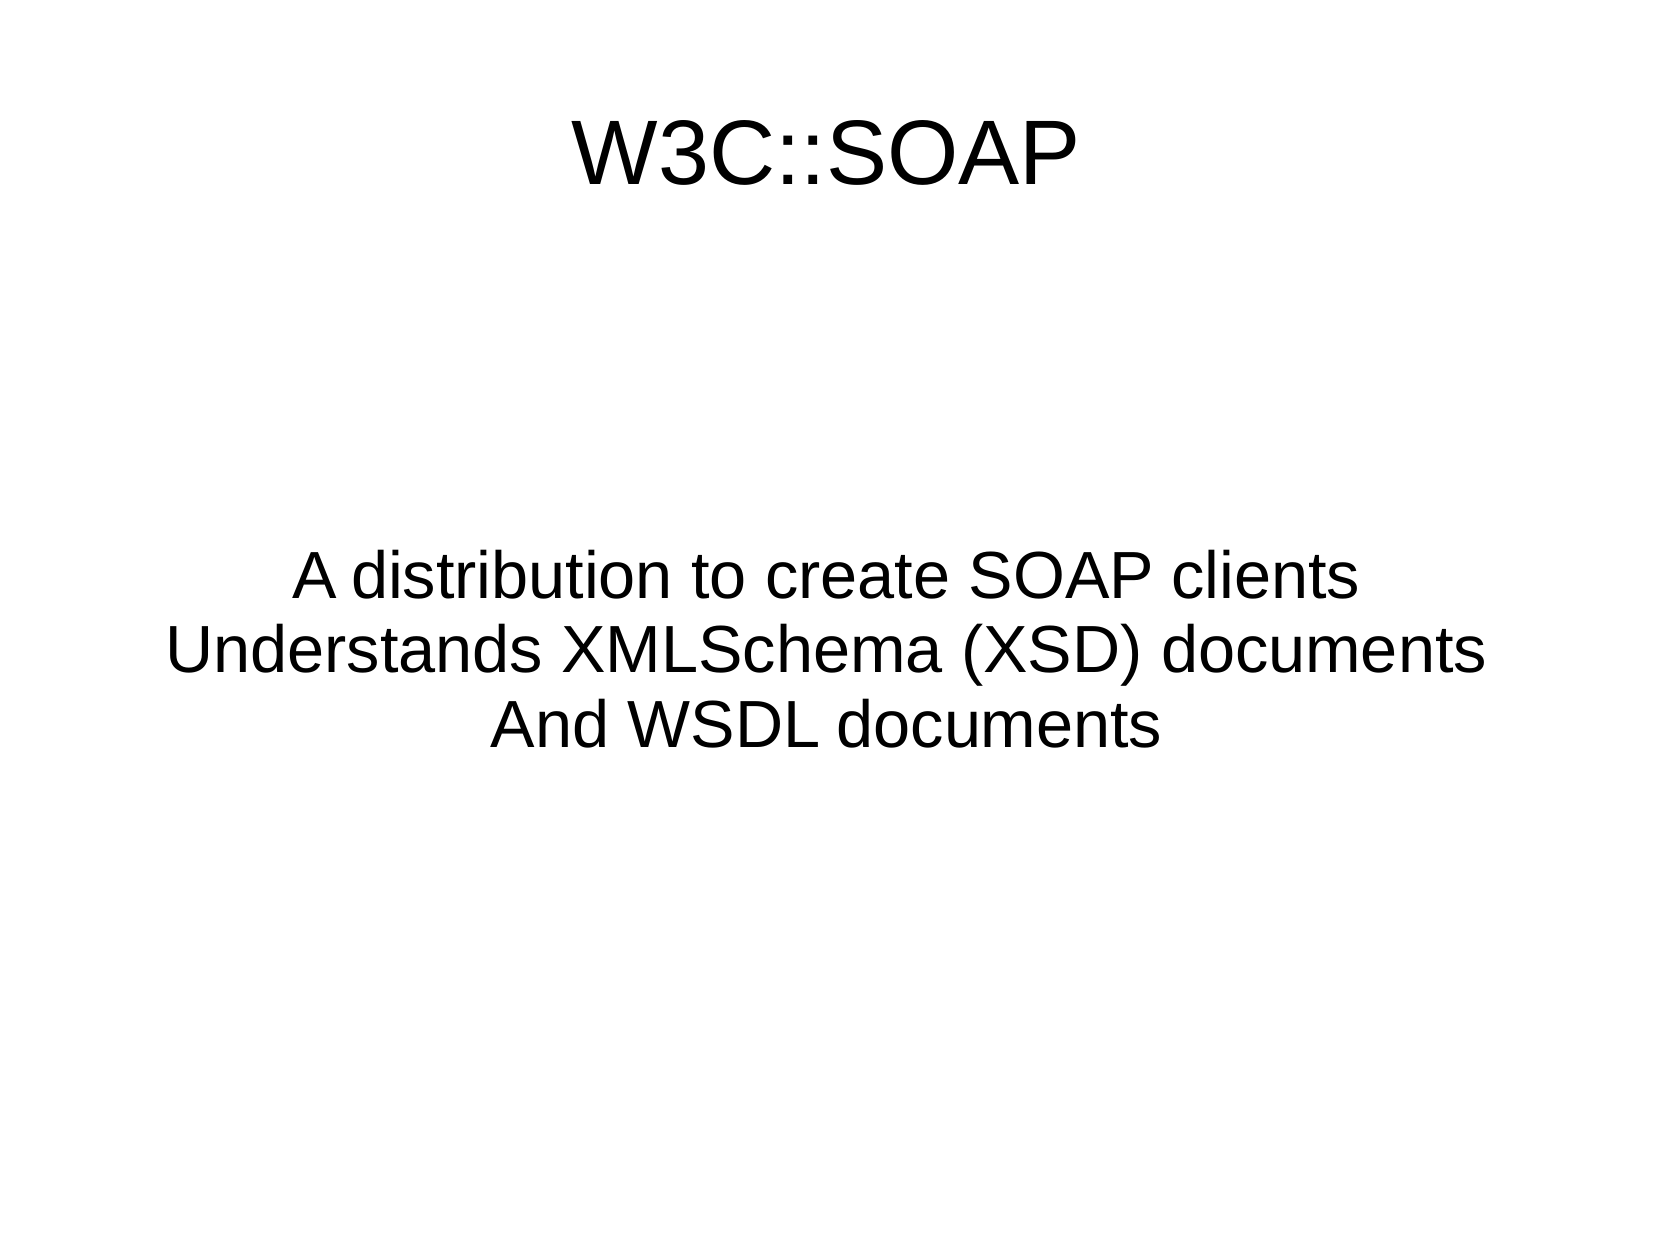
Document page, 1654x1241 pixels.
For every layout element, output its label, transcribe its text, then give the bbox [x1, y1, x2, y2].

subtitle A distribution to create SOAP clients Understands XMLSchema (XSD) documents And WSDL documents [82, 290, 1571, 1010]
title W3C::SOAP [82, 49, 1571, 257]
